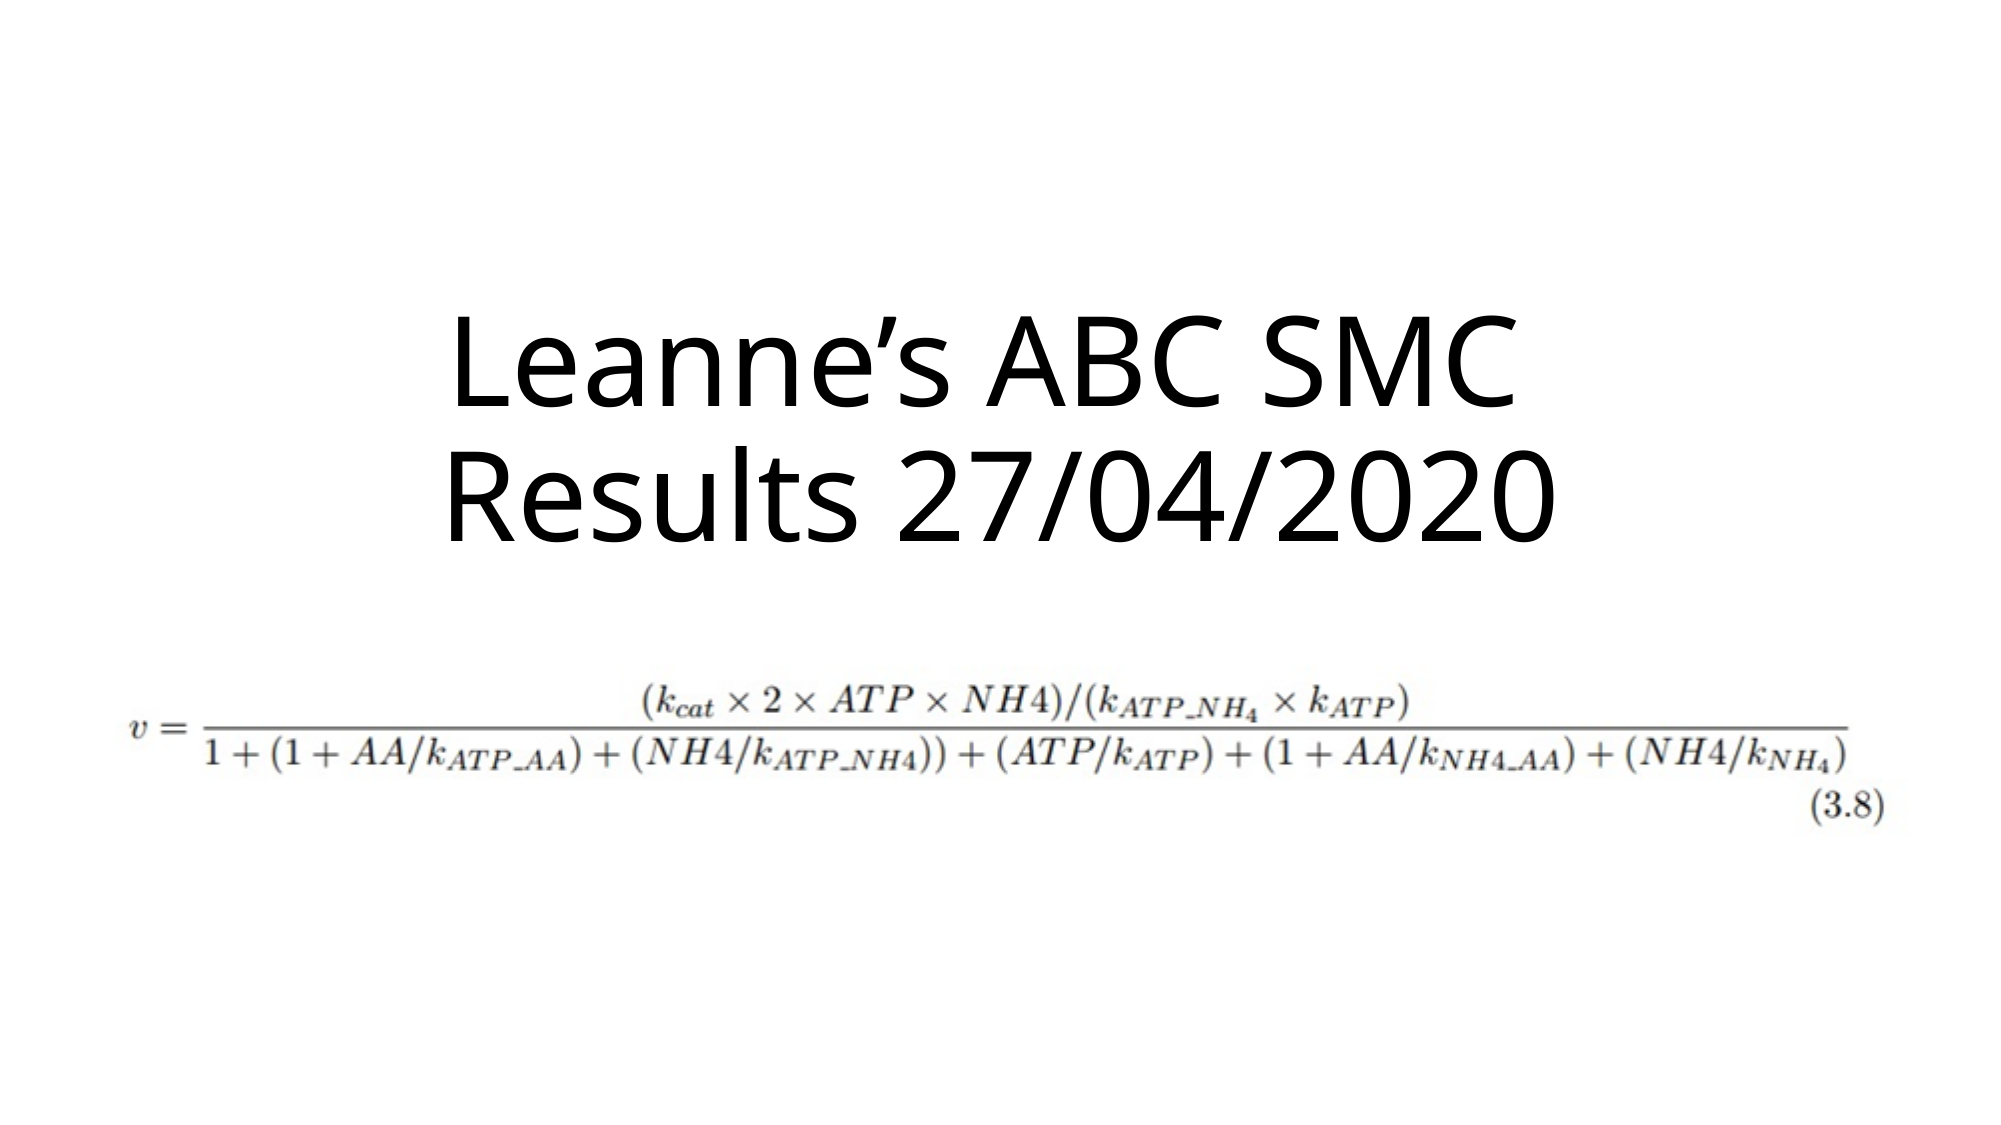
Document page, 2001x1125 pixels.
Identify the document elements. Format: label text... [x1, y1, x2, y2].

title Leanne’s ABC SMC Results 27/04/2020 [249, 184, 1750, 576]
picture [62, 639, 1938, 887]
